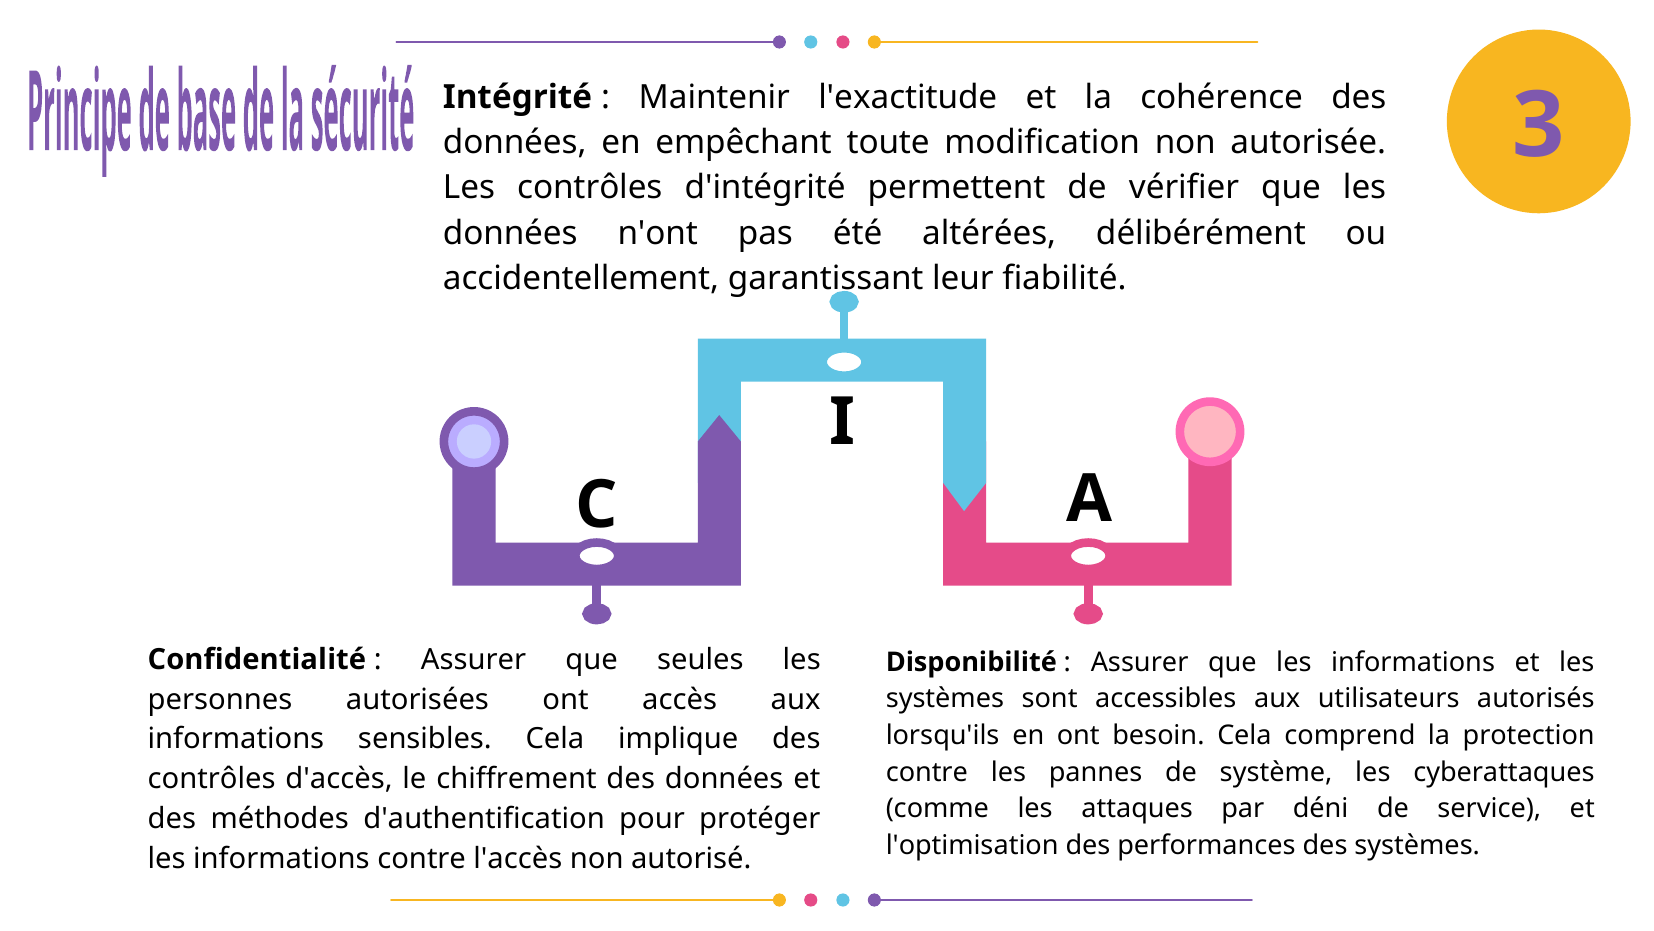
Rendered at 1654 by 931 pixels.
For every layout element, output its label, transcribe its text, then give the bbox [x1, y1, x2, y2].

text_box Principe de base de la sécurité [260, 88, 274, 152]
text_box Principe de base de la sécurité [339, 88, 352, 152]
text_box Principe de base de la sécurité [29, 70, 43, 151]
text_box Principe de base de la sécurité [193, 87, 207, 152]
text_box Principe de base de la sécurité [353, 89, 367, 152]
title Confidentialité : Assurer que seules les personnes autorisées ont accès aux informations sensibles. Cela implique des contrôles d'accès, le chiffrement des données et des méthodes d'authentification pour protéger les informations contre l'accès non autorisé. [147, 602, 821, 913]
text_box I [814, 366, 875, 472]
text_box Principe de base de la sécurité [243, 65, 258, 152]
text_box Principe de base de la sécurité [102, 88, 116, 177]
text_box [449, 416, 499, 467]
text_box Principe de base de la sécurité [209, 88, 221, 152]
text_box Principe de base de la sécurité [64, 88, 78, 151]
text_box Principe de base de la sécurité [139, 65, 153, 152]
title Intégrité : Maintenir l'exactitude et la cohérence des données, en empêchant toute modification non autorisée. Les contrôles d'intégrité permettent de vérifier que les données n'ont pas été altérées, délibérément ou accidentellement, garantissant leur fiabilité. [442, 53, 1388, 319]
text_box Principe de base de la sécurité [222, 88, 236, 152]
title Disponibilité : Assurer que les informations et les systèmes sont accessibles aux utilisateurs autorisés lorsqu'ils en ont besoin. Cela comprend la protection contre les pannes de système, les cyberattaques (comme les attaques par déni de service), et l'optimisation des performances des systèmes. [885, 602, 1595, 903]
text_box Principe de base de la sécurité [178, 65, 192, 152]
text_box Principe de base de la sécurité [400, 88, 414, 152]
text_box Principe de base de la sécurité [324, 88, 338, 152]
text_box A [1051, 443, 1111, 549]
text_box [1072, 549, 1105, 564]
text_box Principe de base de la sécurité [80, 88, 92, 152]
text_box Principe de base de la sécurité [45, 88, 55, 151]
text_box Principe de base de la sécurité [370, 88, 380, 151]
text_box [580, 555, 613, 564]
text_box Principe de base de la sécurité [311, 88, 323, 152]
text_box C [561, 448, 621, 555]
text_box 3 [1446, 29, 1631, 214]
text_box Principe de base de la sécurité [155, 88, 169, 152]
text_box [452, 338, 1241, 586]
text_box Principe de base de la sécurité [117, 88, 131, 152]
text_box Principe de base de la sécurité [388, 76, 399, 152]
text_box [828, 353, 861, 366]
text_box Principe de base de la sécurité [289, 87, 303, 152]
